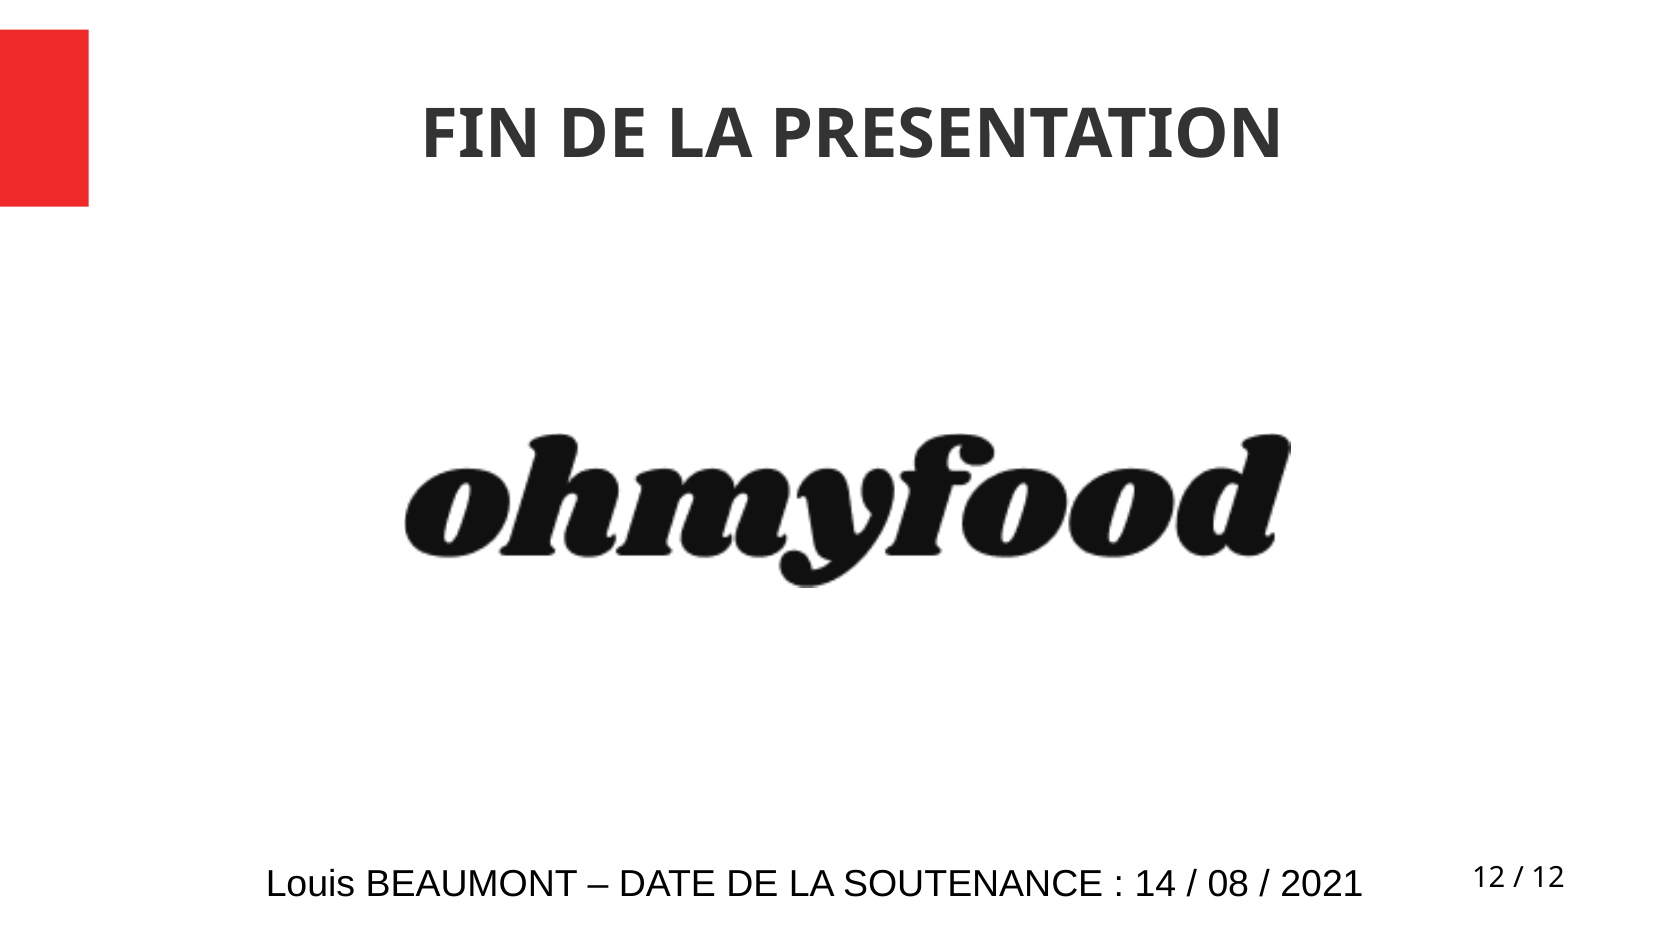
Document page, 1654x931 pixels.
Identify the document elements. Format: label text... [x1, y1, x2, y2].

picture [404, 433, 1291, 588]
text_box Louis BEAUMONT – DATE DE LA SOUTENANCE : 14 / 08 / 2021 [250, 855, 1441, 912]
title FIN DE LA PRESENTATION [420, 41, 1654, 220]
